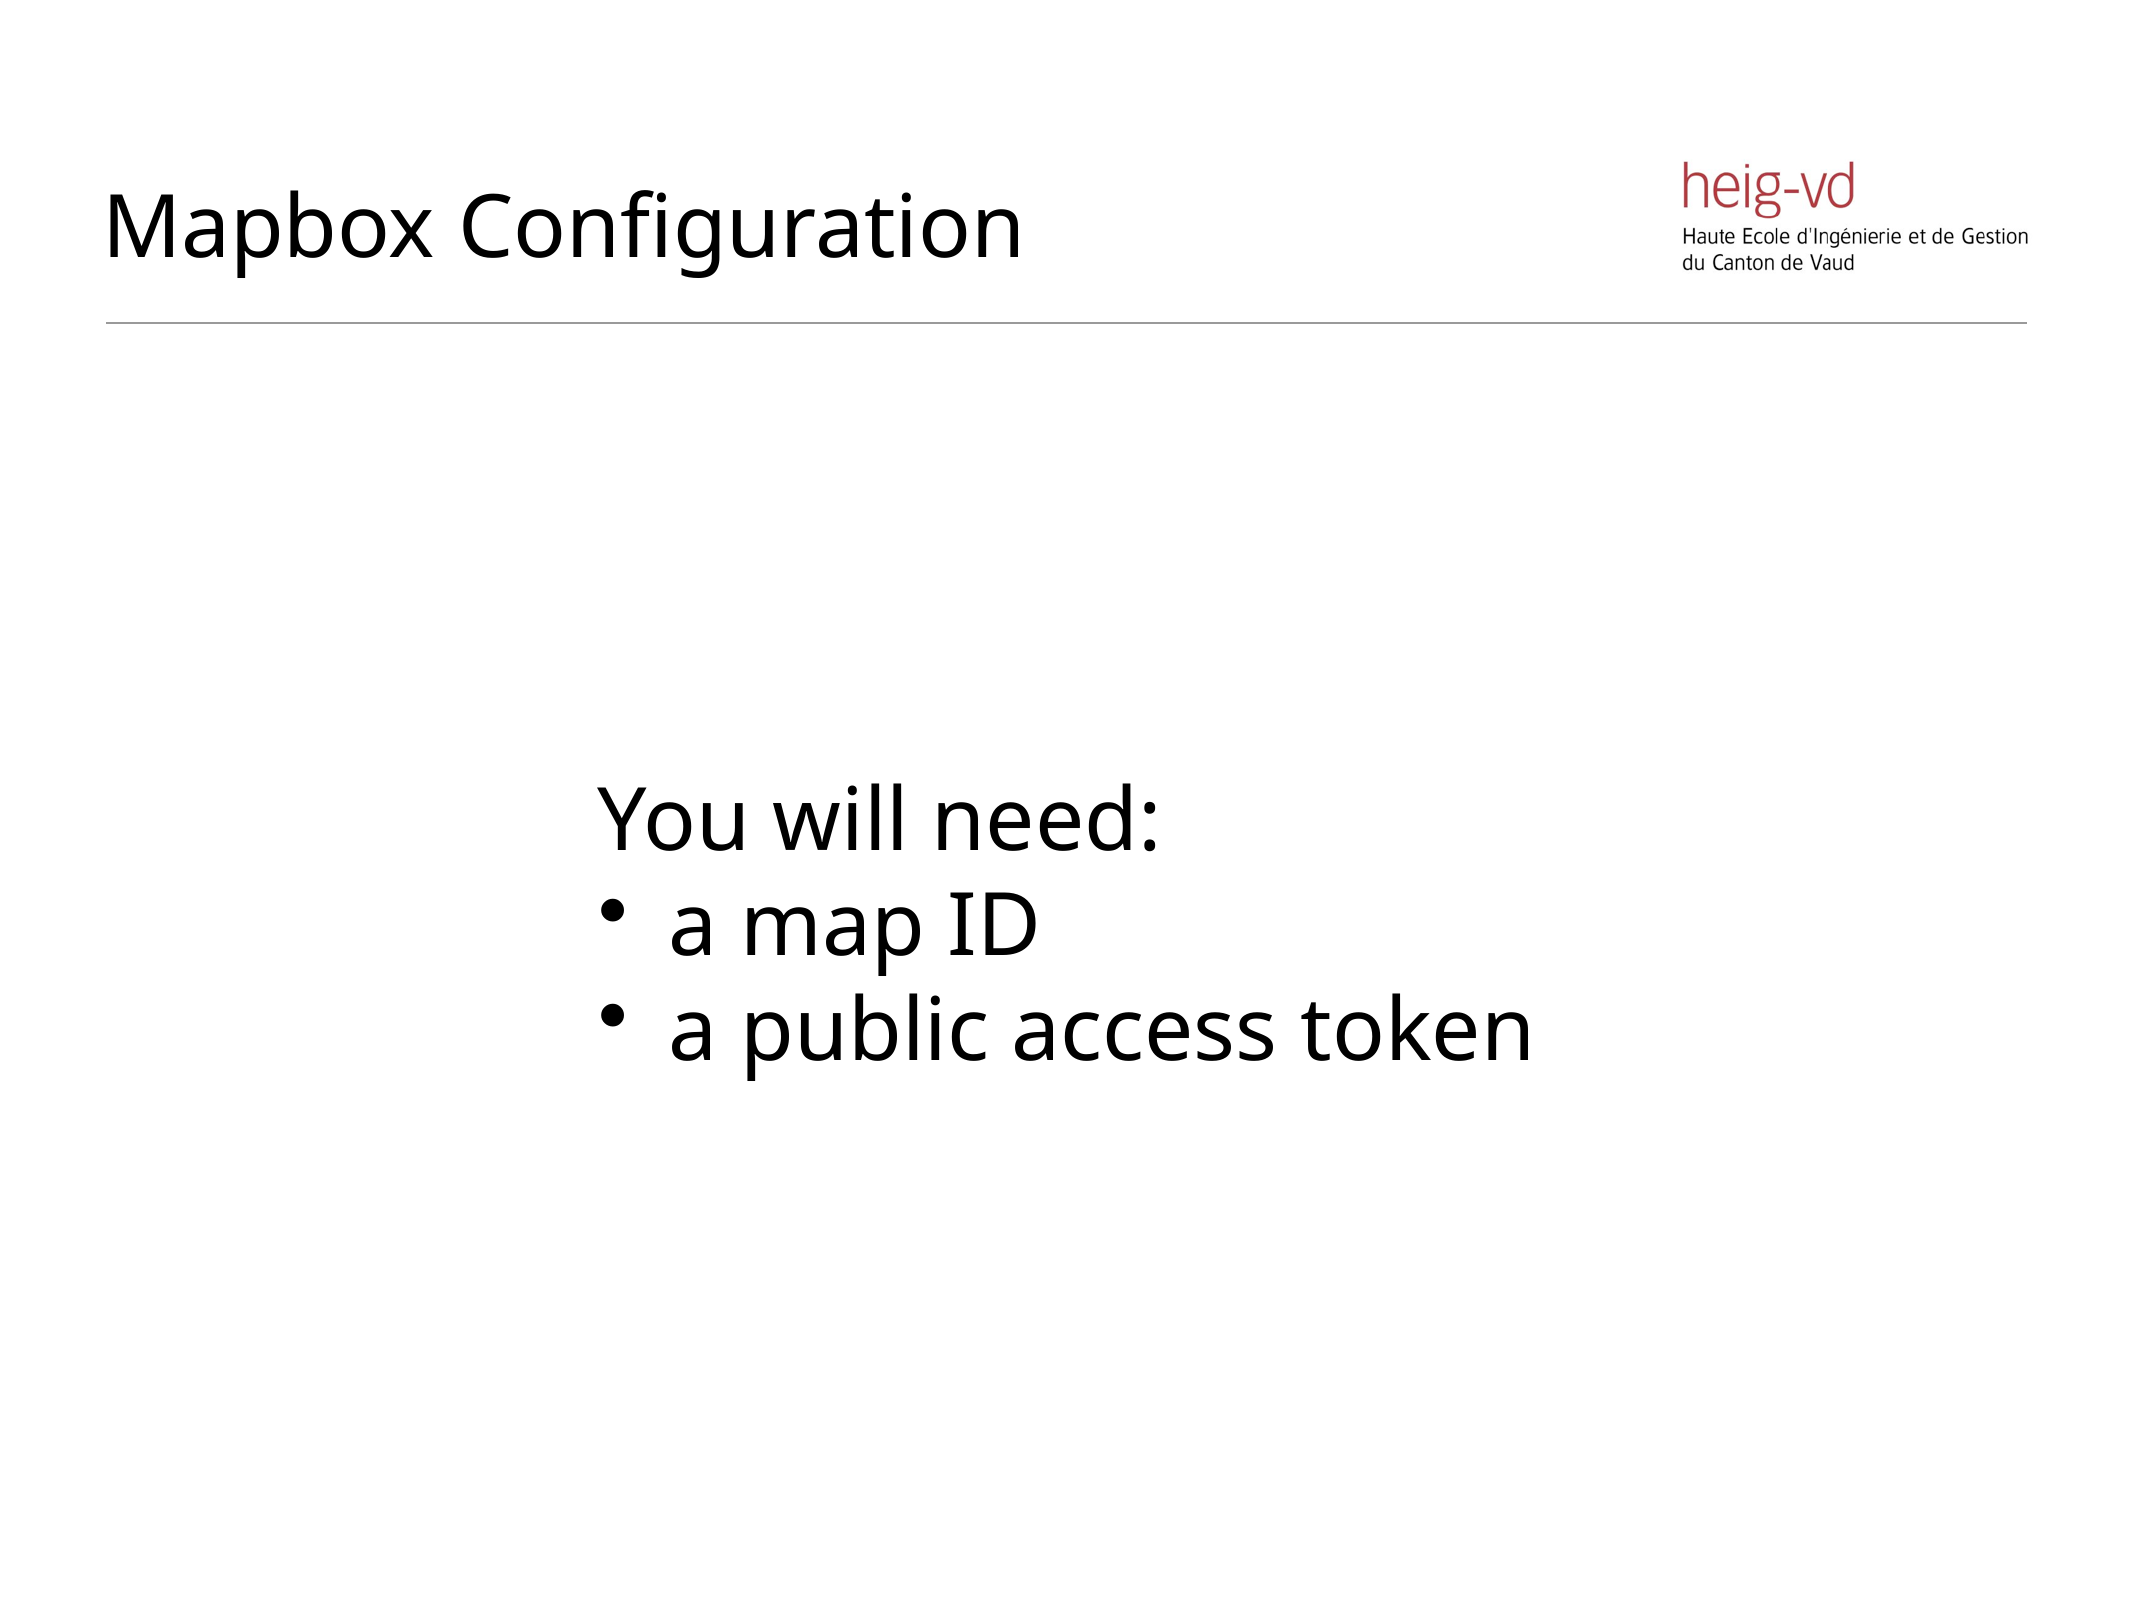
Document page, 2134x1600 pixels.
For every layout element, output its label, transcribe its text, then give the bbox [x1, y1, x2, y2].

text_box You will need: a map ID a public access token [589, 754, 1544, 1087]
title Mapbox Configuration [93, 54, 2040, 284]
